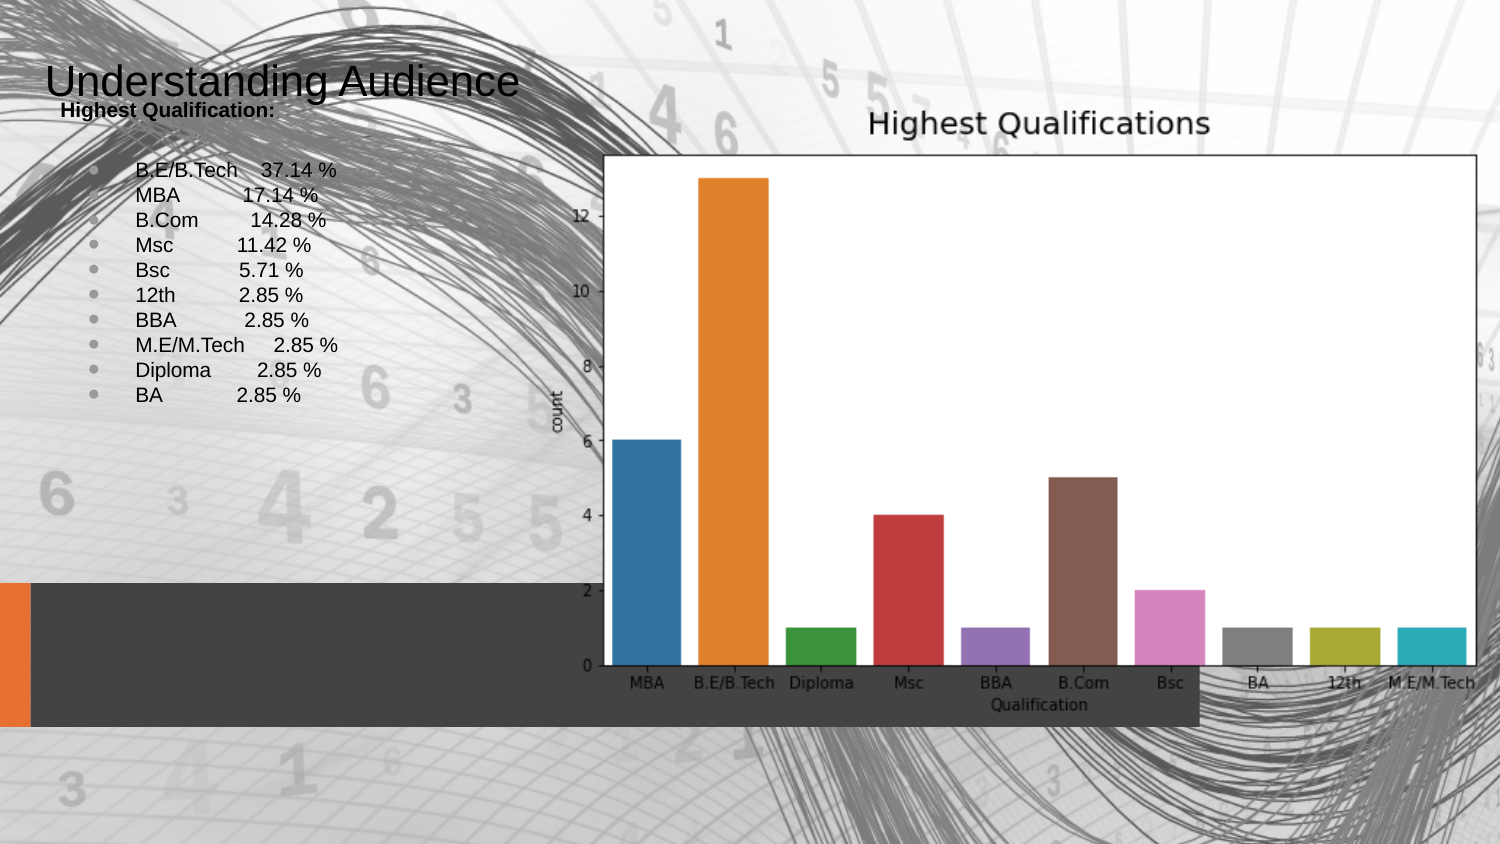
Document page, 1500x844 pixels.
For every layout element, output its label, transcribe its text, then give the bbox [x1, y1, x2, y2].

picture [0, 0, 1500, 844]
text_box Highest Qualification: B.E/B.Tech 37.14 % MBA 17.14 % B.Com 14.28 % Msc 11.42 % Bsc 5.71 % 12th 2.85 % BBA 2.85 % M.E/M.Tech 2.85 % Diploma 2.85 % BA 2.85 % [45, 128, 539, 620]
title Understanding Audience [29, 29, 1380, 128]
